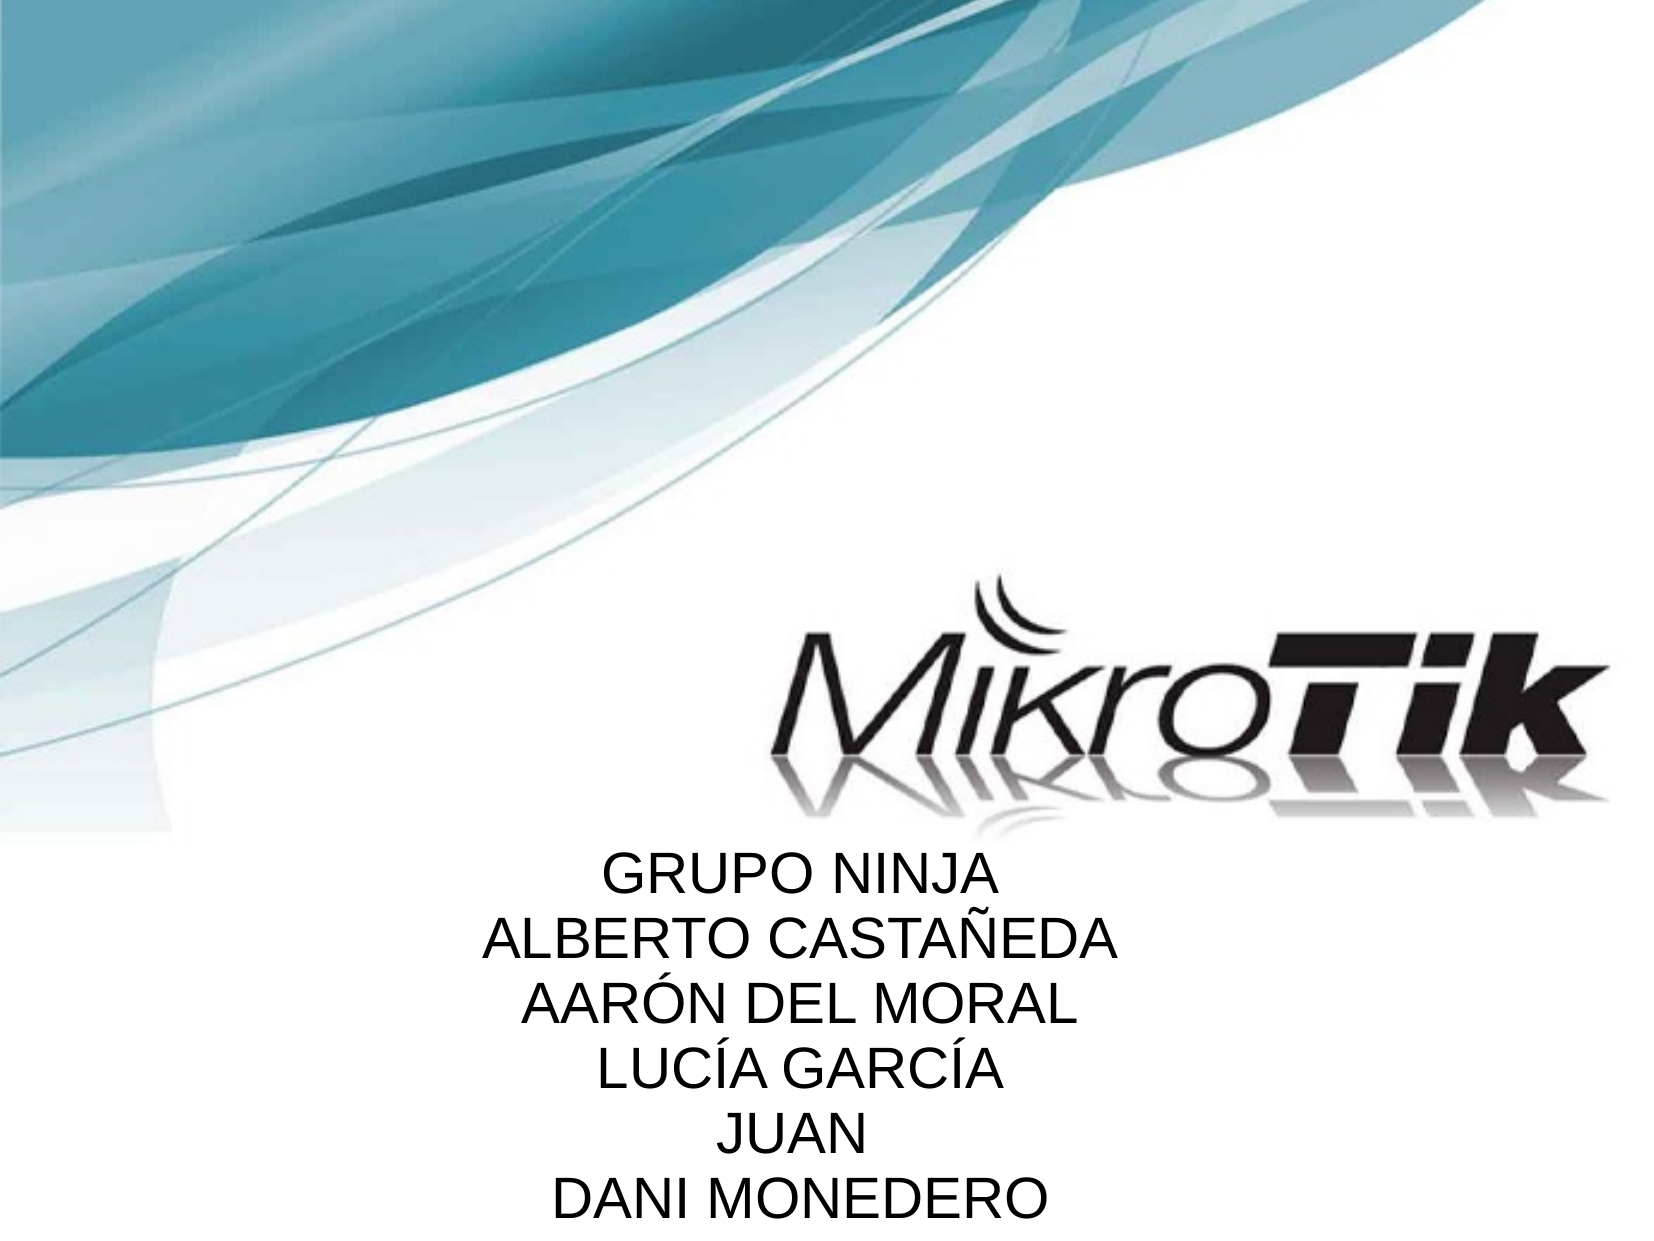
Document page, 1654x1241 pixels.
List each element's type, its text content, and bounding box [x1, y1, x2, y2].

picture [0, 0, 1654, 851]
title GRUPO NINJA ALBERTO CASTAÑEDA AARÓN DEL MORAL LUCÍA GARCÍA JUAN DANI MONEDERO [56, 851, 1545, 1241]
